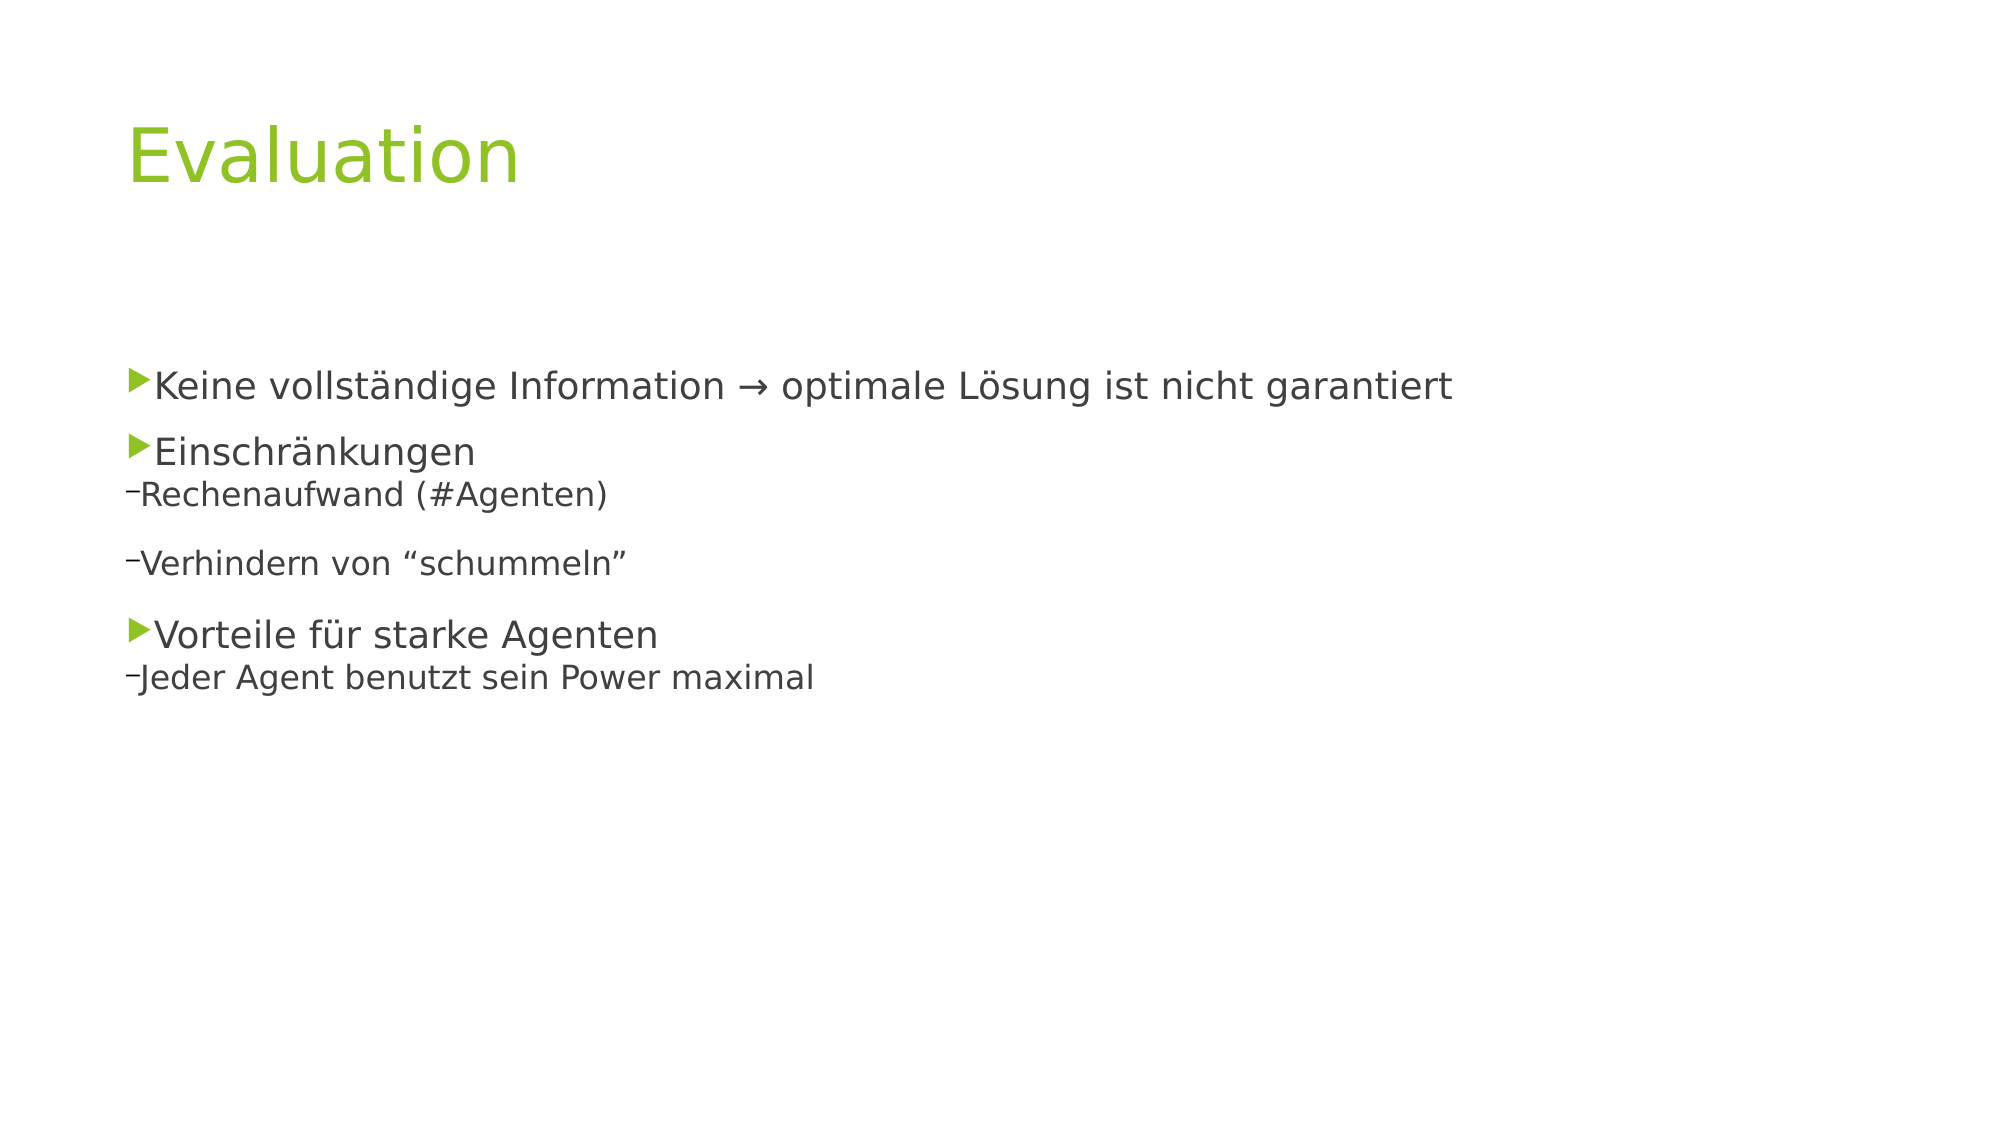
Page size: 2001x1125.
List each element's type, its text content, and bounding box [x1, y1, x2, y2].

list Keine vollständige Information → optimale Lösung ist nicht garantiert Einschränkungen Rechenaufwand (#Agenten) Verhindern von “schummeln” Vorteile für starke Agenten Jeder Agent benutzt sein Power maximal [111, 354, 1522, 992]
title Evaluation [111, 99, 1522, 317]
